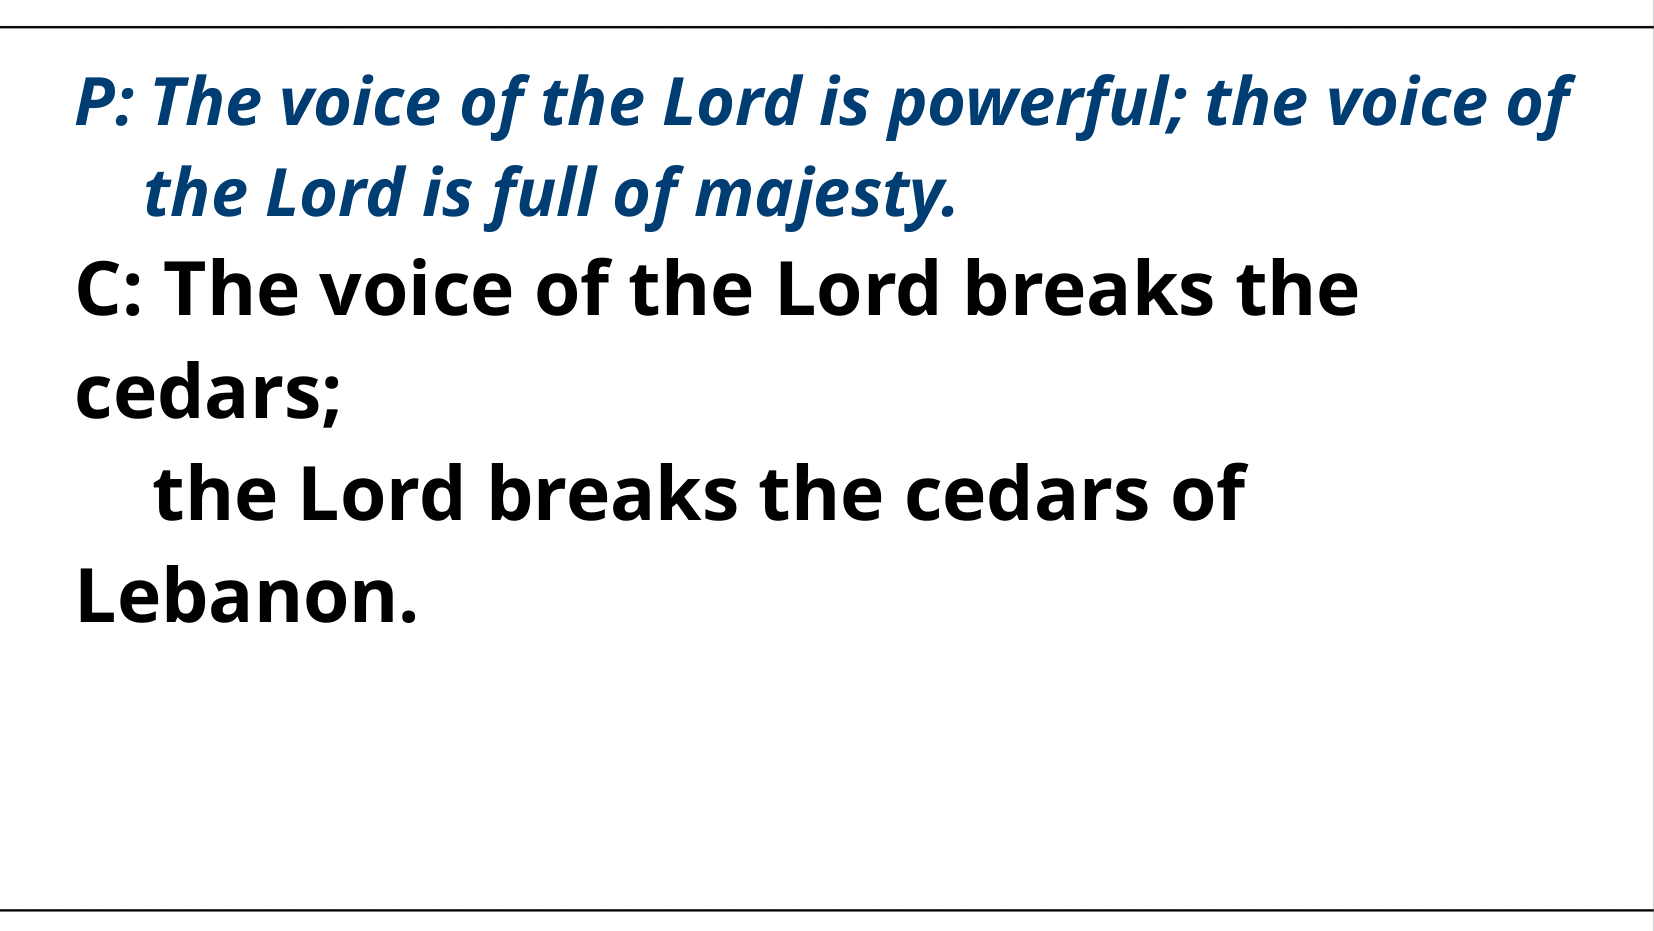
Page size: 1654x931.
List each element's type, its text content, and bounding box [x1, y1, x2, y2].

picture [0, 0, 1654, 931]
text_box P: The voice of the Lord is powerful; the voice of the Lord is full of majesty. C: The voice of the Lord breaks the cedars; the Lord breaks the cedars of Lebanon. [60, 46, 1606, 439]
